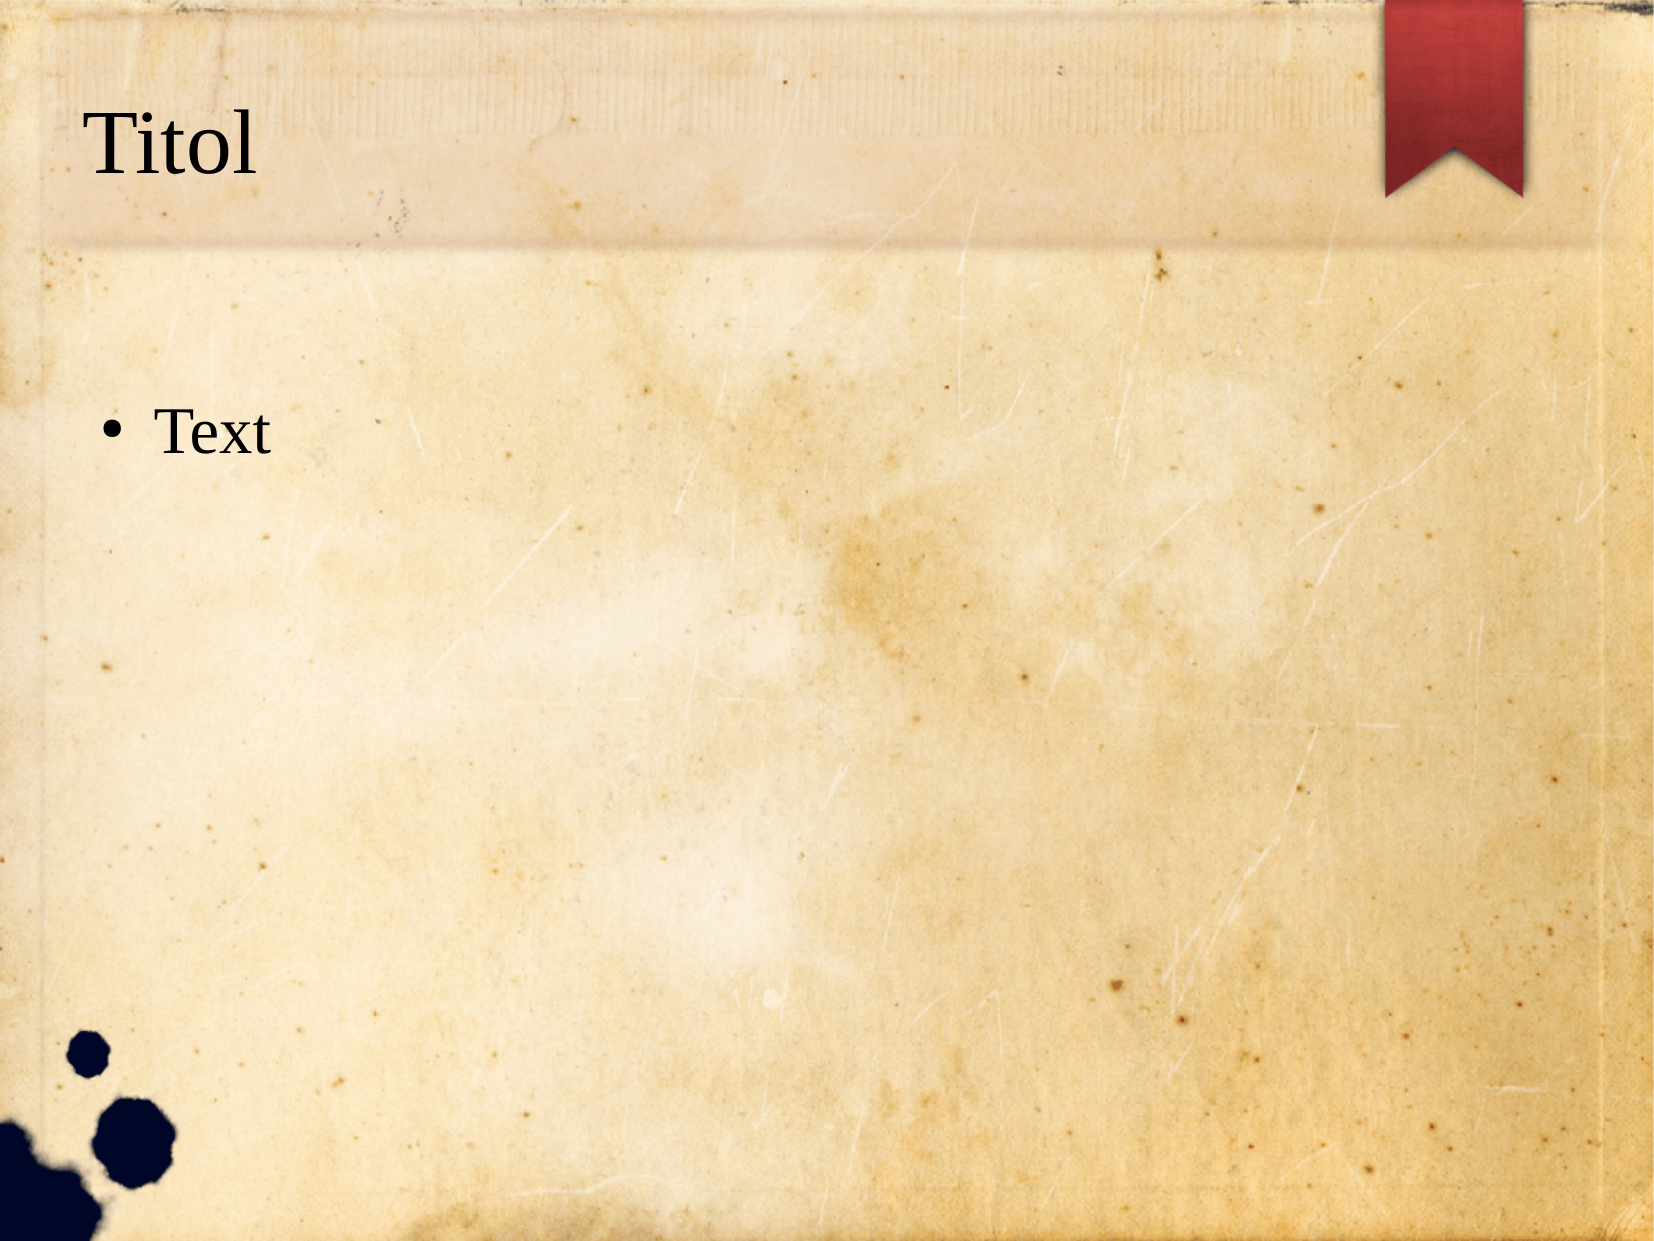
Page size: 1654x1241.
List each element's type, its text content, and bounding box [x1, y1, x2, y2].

title Titol [82, 41, 1347, 245]
list Text [82, 290, 1538, 1010]
picture [0, 0, 1654, 1241]
